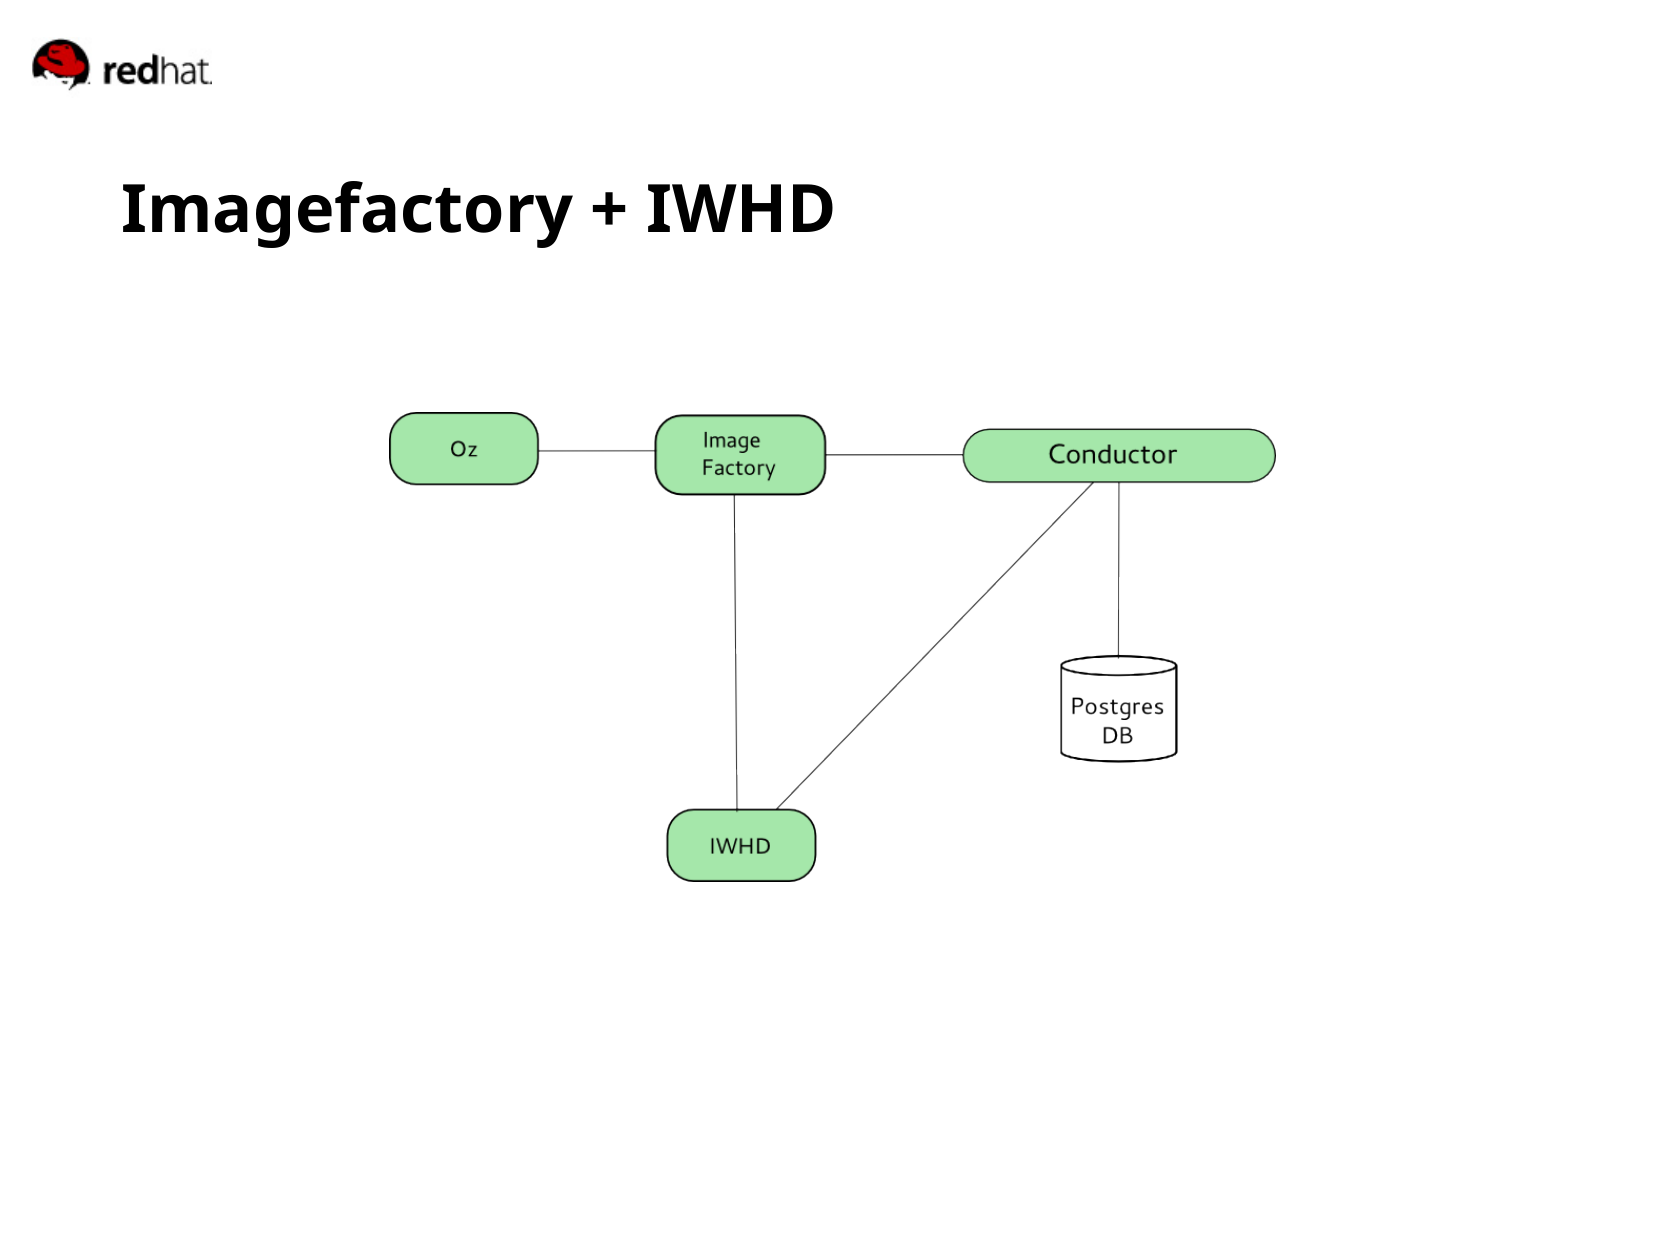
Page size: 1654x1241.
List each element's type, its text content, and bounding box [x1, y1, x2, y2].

picture [31, 37, 212, 98]
title Imagefactory + IWHD [121, 102, 1534, 310]
picture [389, 412, 1276, 882]
